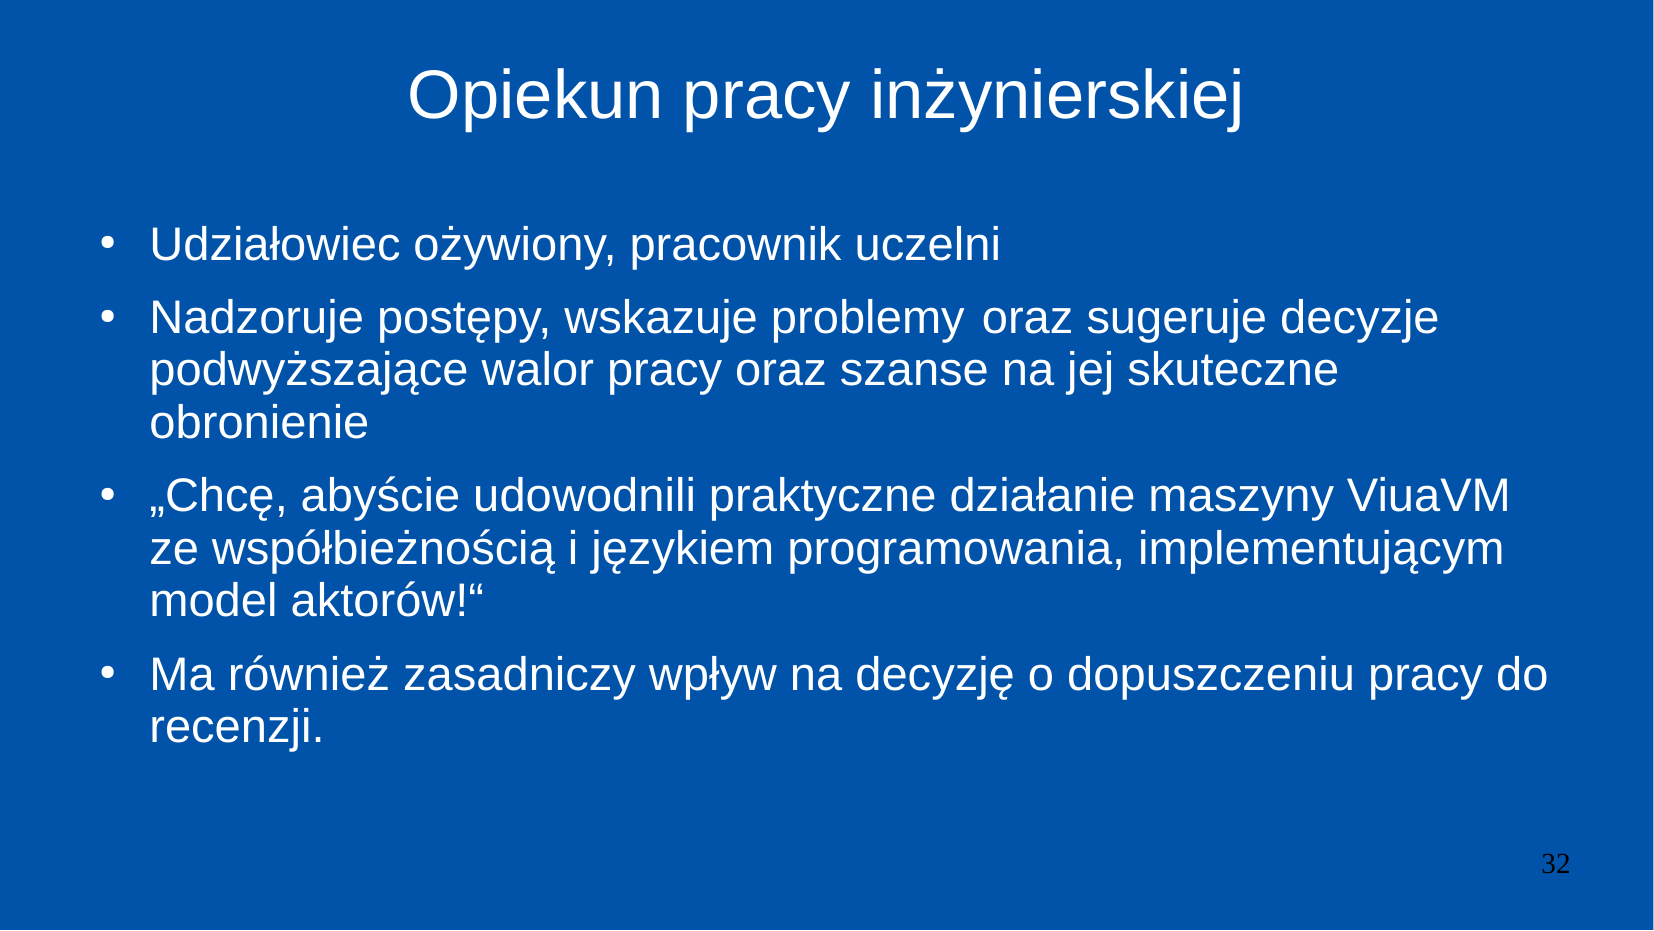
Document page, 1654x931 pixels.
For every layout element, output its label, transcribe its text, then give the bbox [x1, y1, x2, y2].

title Opiekun pracy inżynierskiej [389, 35, 1264, 154]
list Udziałowiec ożywiony, pracownik uczelni Nadzoruje postępy, wskazuje problemy oraz sugeruje decyzje podwyższające walor pracy oraz szanse na jej skuteczne obronienie „Chcę, abyście udowodnili praktyczne działanie maszyny ViuaVM ze współbieżnością i językiem programowania, implementującym model aktorów!“ Ma również zasadniczy wpływ na decyzję o dopuszczeniu pracy do recenzji. [82, 217, 1571, 758]
